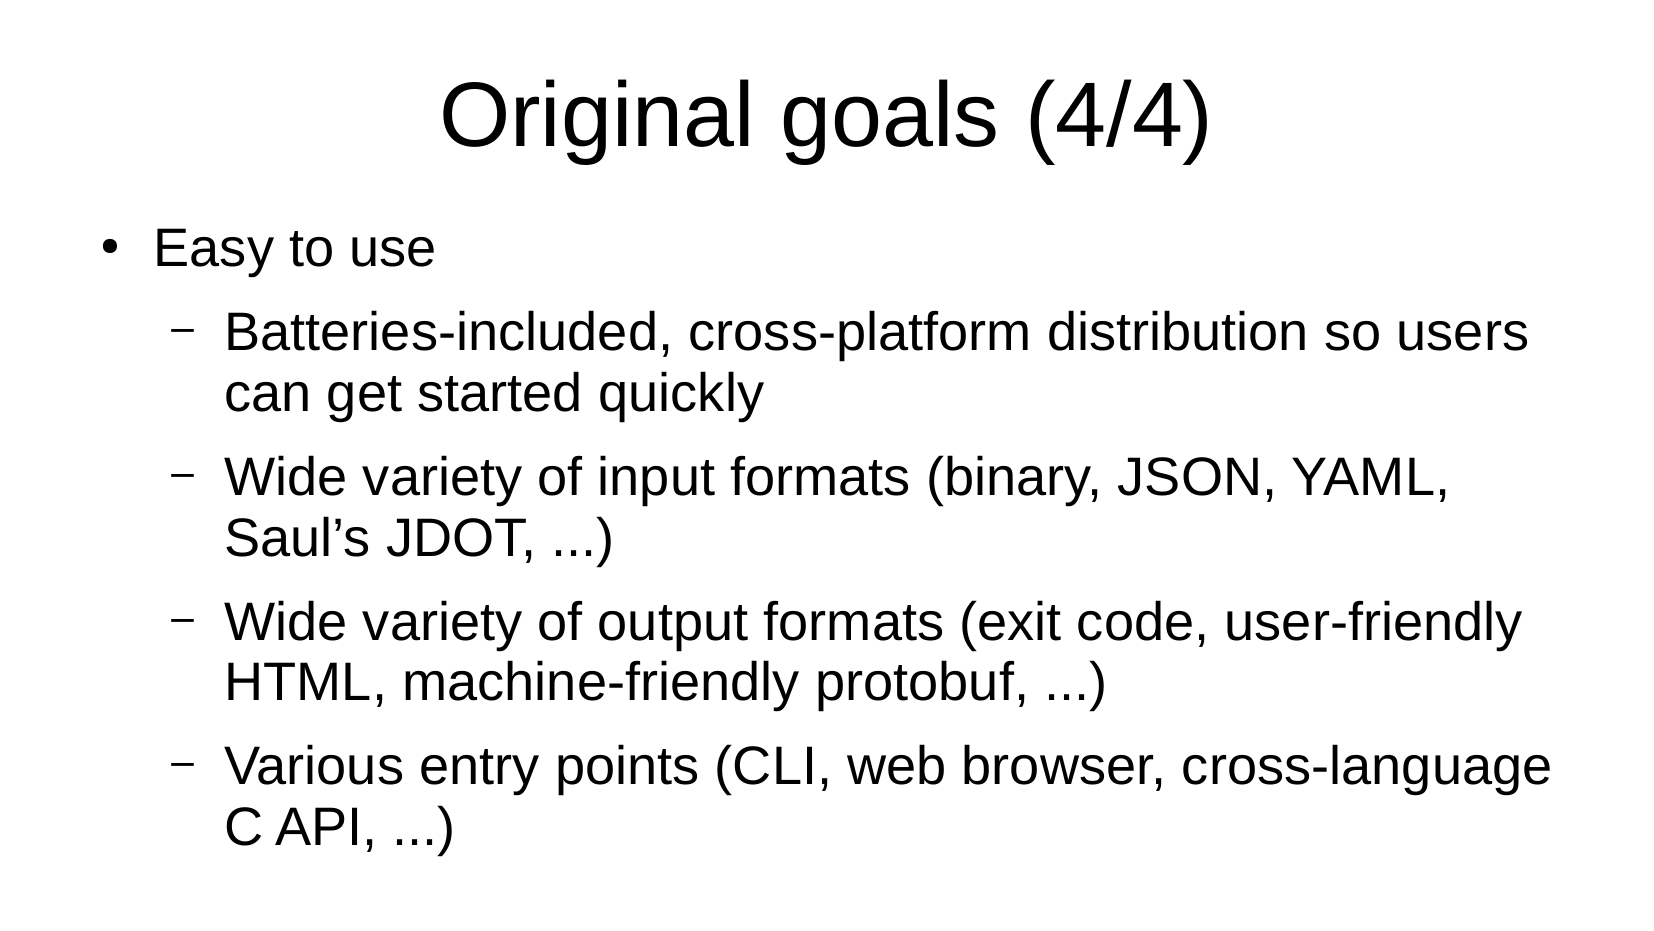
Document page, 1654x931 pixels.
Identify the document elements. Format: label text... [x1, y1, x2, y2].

list Easy to use Batteries-included, cross-platform distribution so users can get started quickly Wide variety of input formats (binary, JSON, YAML, Saul’s JDOT, ...) Wide variety of output formats (exit code, user-friendly HTML, machine-friendly protobuf, ...) Various entry points (CLI, web browser, cross-language C API, ...) [82, 217, 1571, 901]
title Original goals (4/4) [82, 37, 1571, 193]
